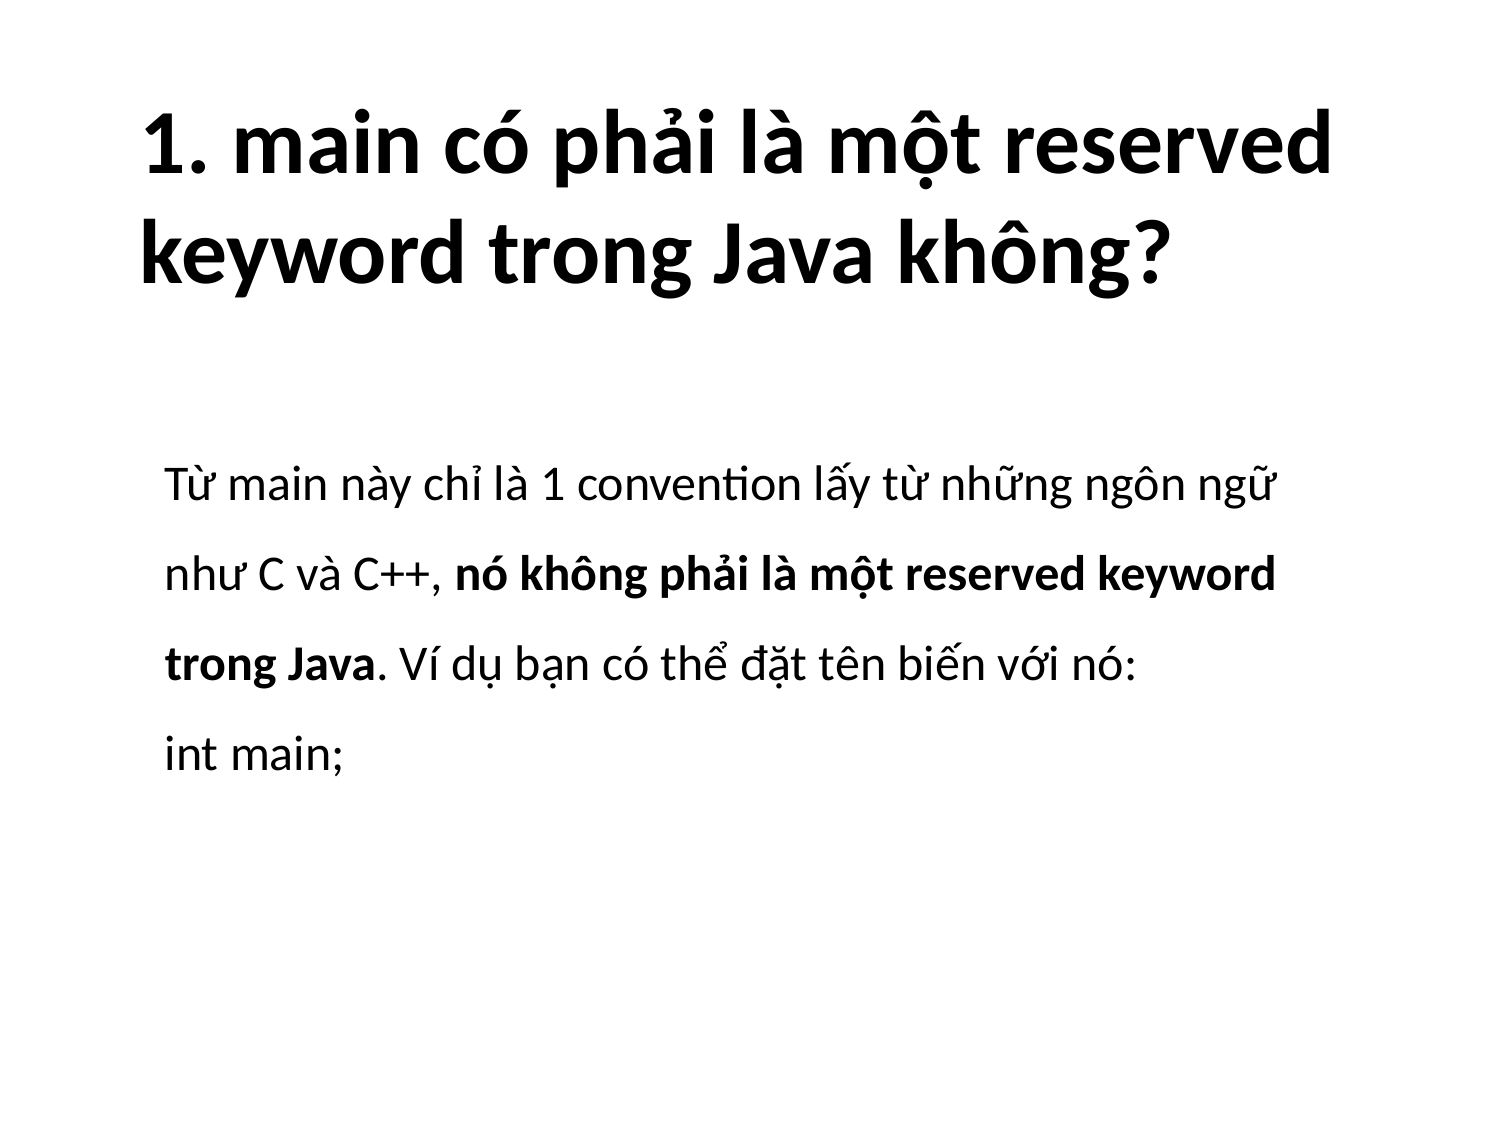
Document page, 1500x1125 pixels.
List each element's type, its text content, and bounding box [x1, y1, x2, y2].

title 1. main có phải là một reserved keyword trong Java không? [125, 75, 1400, 275]
subtitle Từ main này chỉ là 1 convention lấy từ những ngôn ngữ như C và C++, nó không phải là một reserved keyword trong Java. Ví dụ bạn có thể đặt tên biến với nó: int main; [150, 412, 1375, 913]
